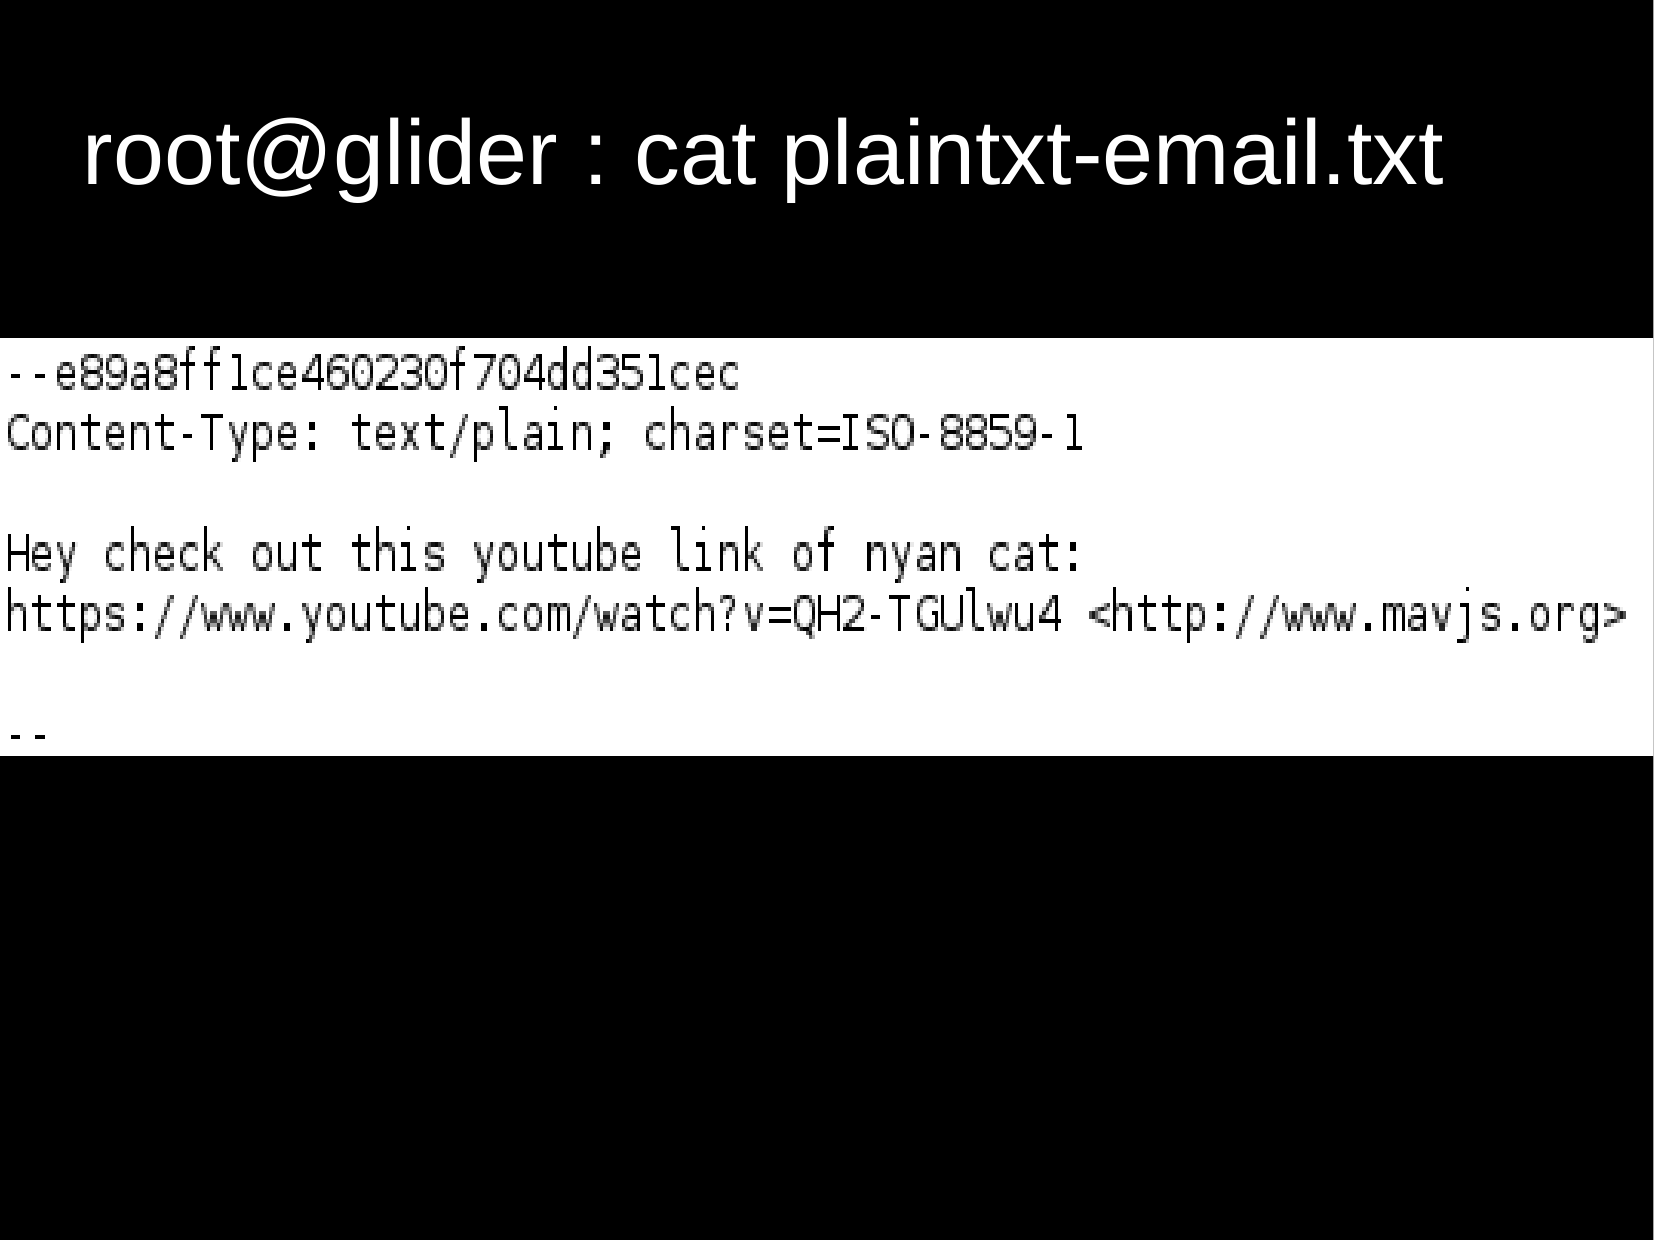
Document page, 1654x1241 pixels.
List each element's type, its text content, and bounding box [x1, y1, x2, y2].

title root@glider : cat plaintxt-email.txt [82, 49, 1571, 257]
picture [0, 338, 1654, 756]
